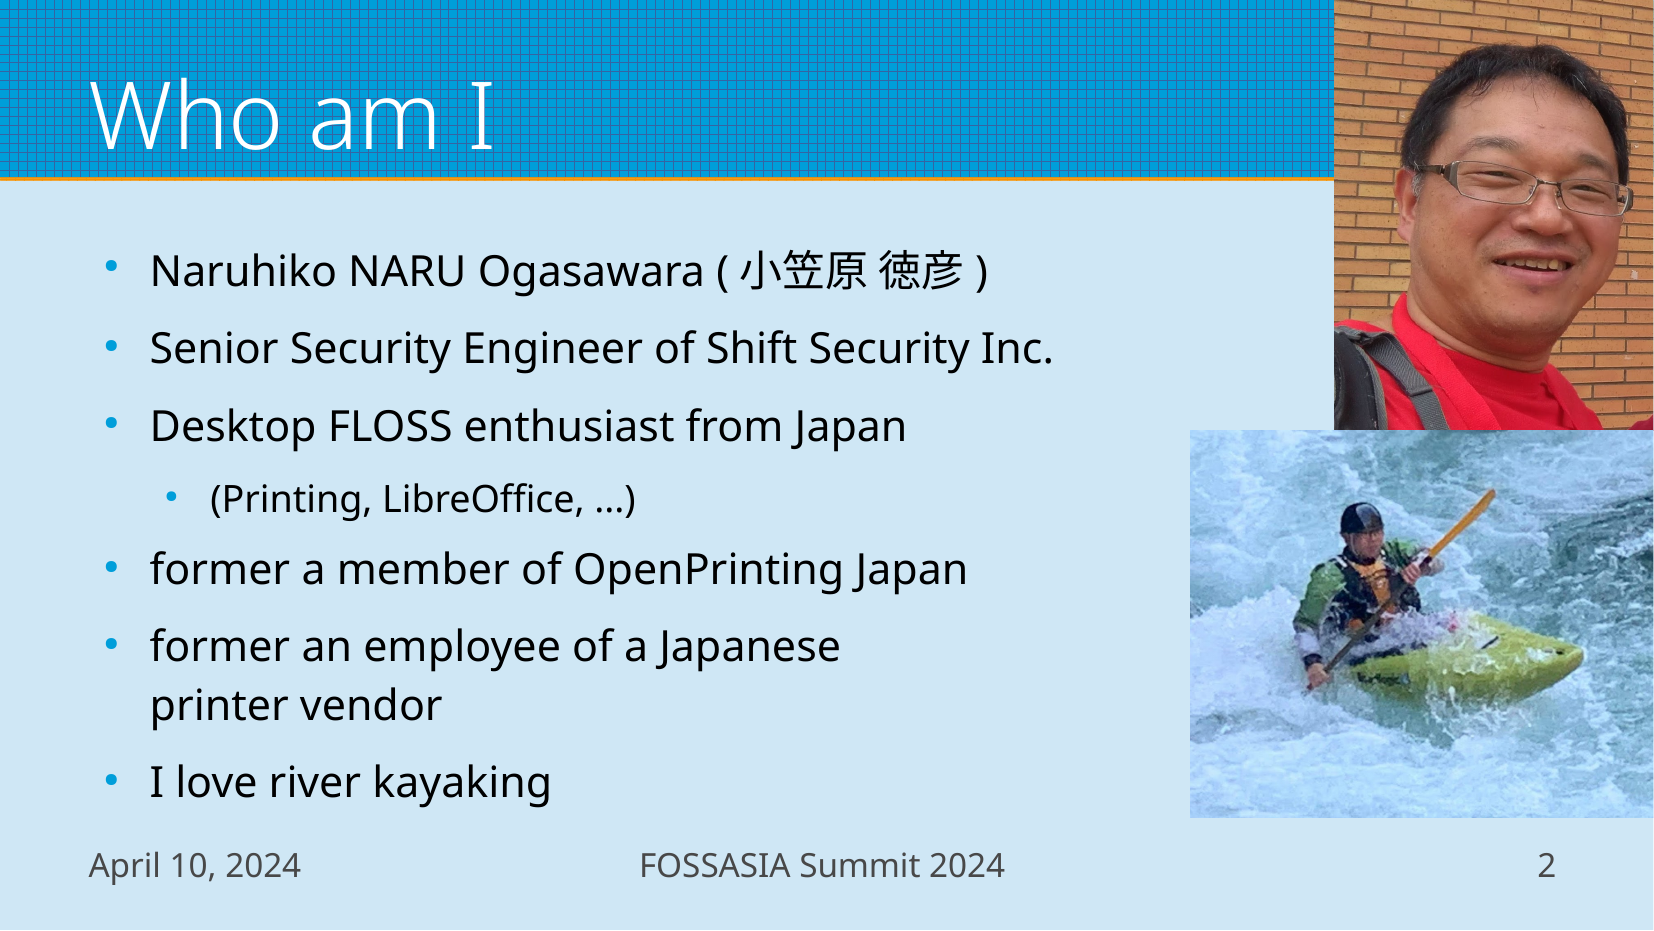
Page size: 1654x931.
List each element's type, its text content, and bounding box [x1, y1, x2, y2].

title Who am I [88, 14, 1334, 178]
list Naruhiko NARU Ogasawara (小笠原 徳彦) Senior Security Engineer of Shift Security Inc. Desktop FLOSS enthusiast from Japan (Printing, LibreOffice, ...) former a member of OpenPrinting Japan former an employee of a Japanese printer vendor I love river kayaking [88, 236, 1334, 813]
picture [1190, 0, 1654, 818]
